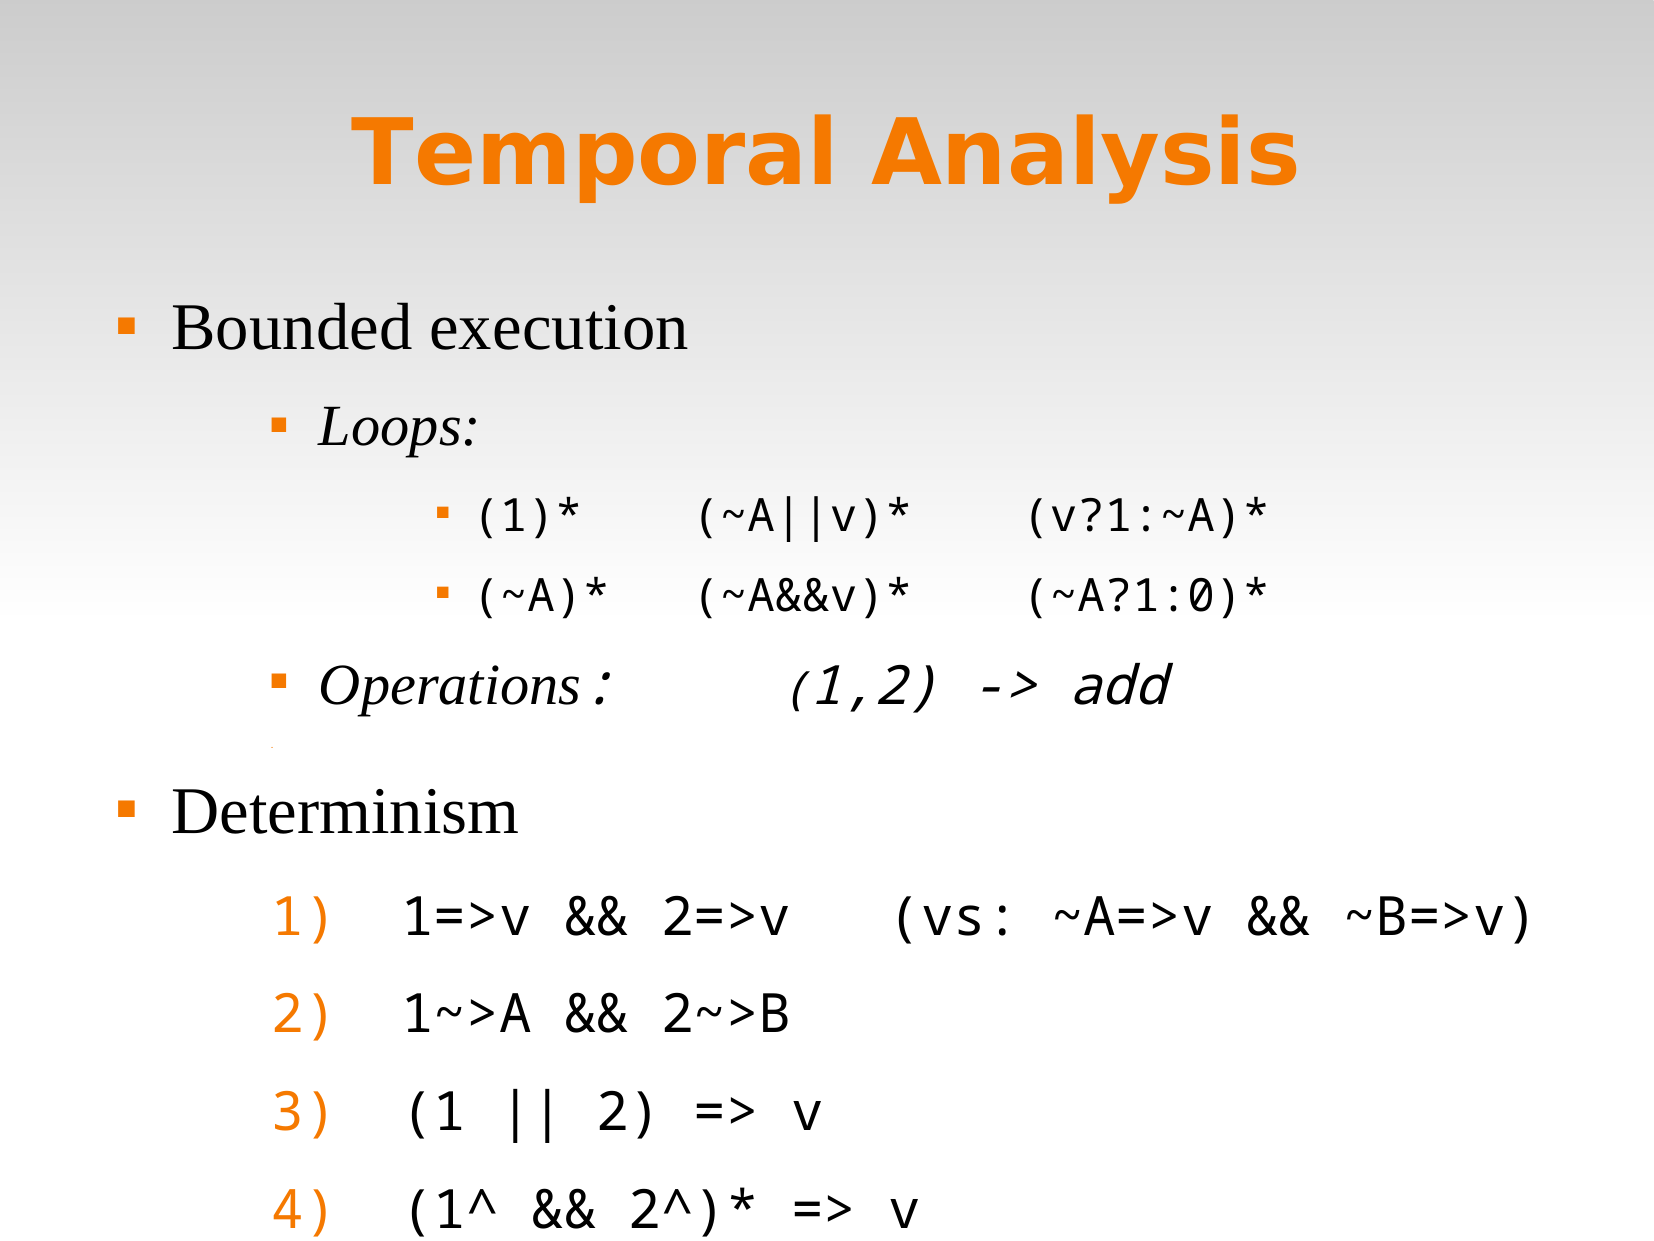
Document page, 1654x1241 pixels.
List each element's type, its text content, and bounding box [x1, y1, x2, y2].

list Bounded execution Loops: (1)* (~A||v)* (v?1:~A)* (~A)* (~A&&v)* (~A?1:0)* Operations: (1,2) -> add Determinism 1=>v && 2=>v (vs: ~A=>v && ~B=>v) 1~>A && 2~>B (1 || 2) => v (1^ && 2^)* => v [82, 290, 1571, 1176]
title Temporal Analysis [82, 49, 1571, 257]
